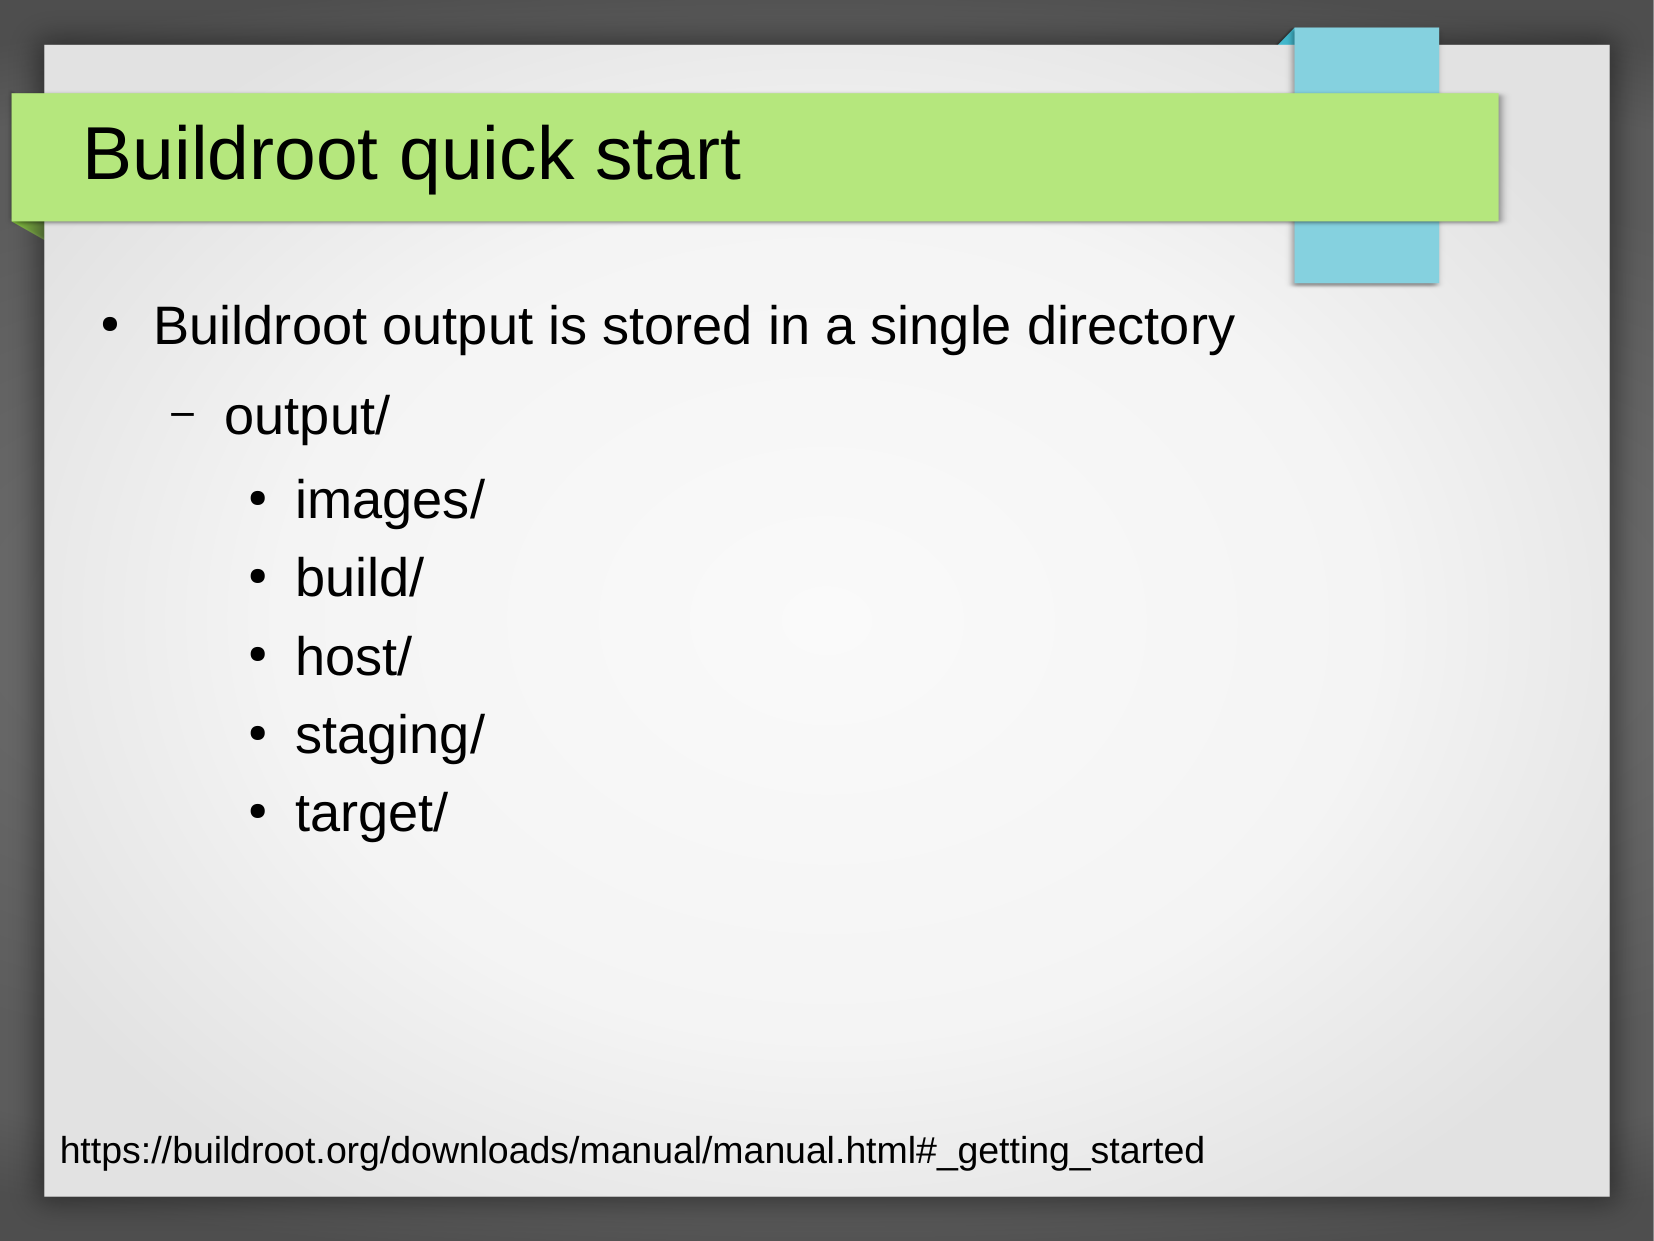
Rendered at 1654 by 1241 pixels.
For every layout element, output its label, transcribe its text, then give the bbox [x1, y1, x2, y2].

title Buildroot quick start [82, 94, 1264, 213]
picture [0, 0, 1654, 1241]
text_box https://buildroot.org/downloads/manual/manual.html#_getting_started [45, 1122, 1221, 1180]
list Buildroot output is stored in a single directory output/ images/ build/ host/ staging/ target/ [82, 295, 1571, 1015]
